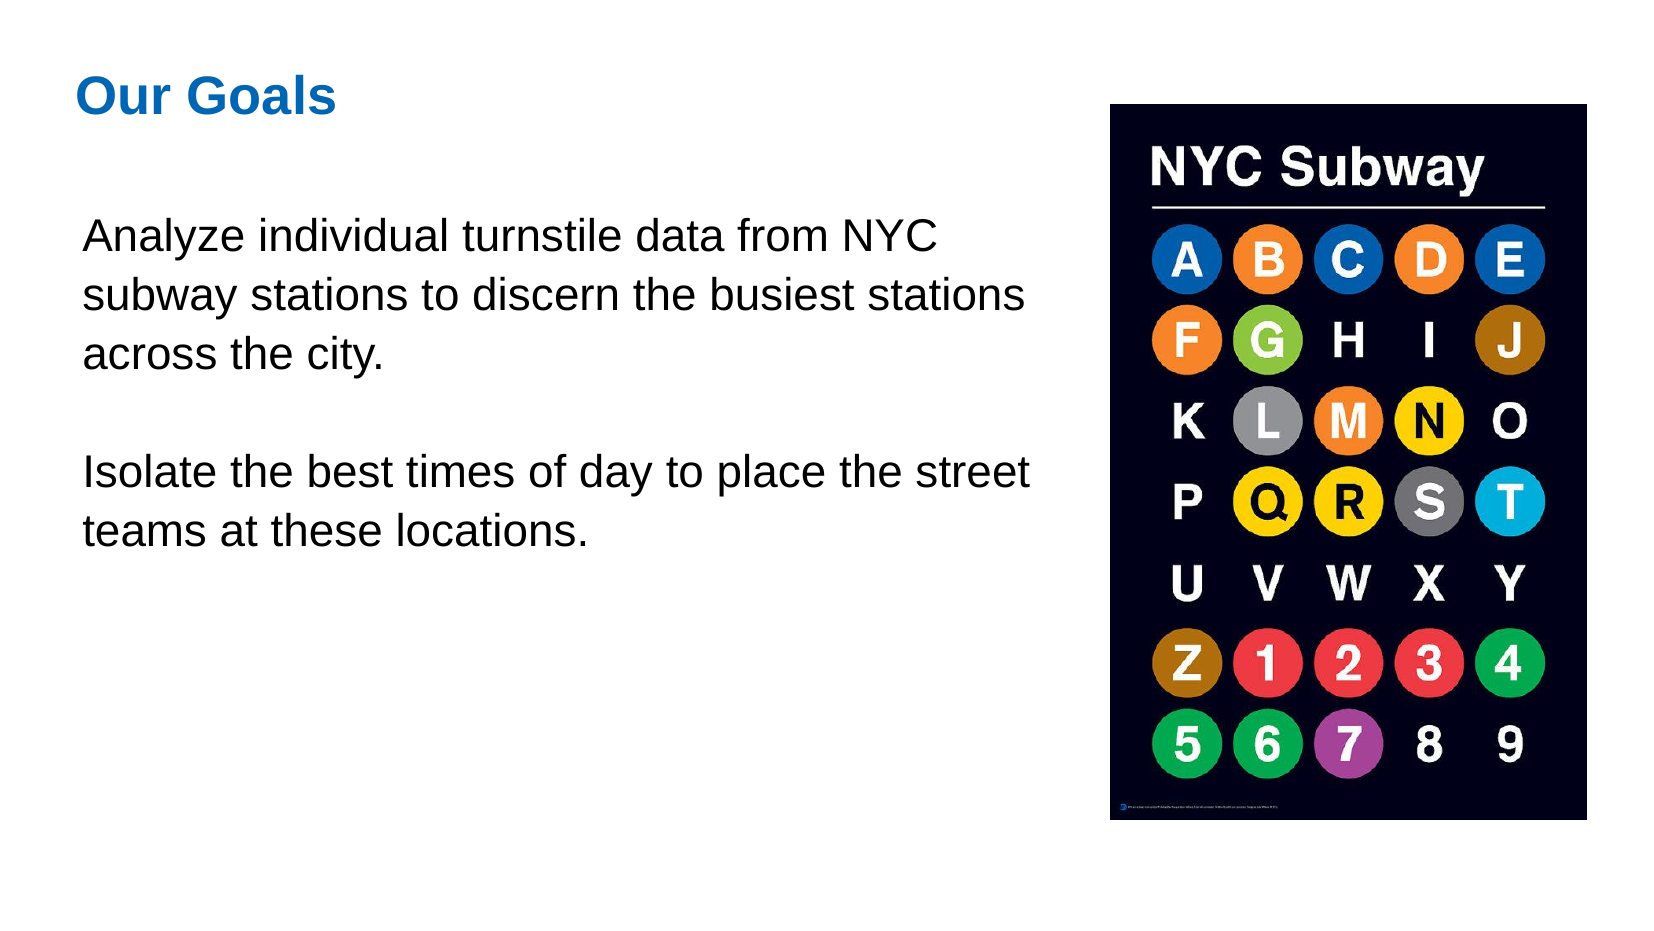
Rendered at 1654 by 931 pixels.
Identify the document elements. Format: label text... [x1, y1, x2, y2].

title Our Goals [0, 11, 466, 181]
picture [1110, 104, 1587, 820]
text_box Analyze individual turnstile data from NYC subway stations to discern the busiest stations across the city. Isolate the best times of day to place the street teams at these locations. [67, 194, 1088, 814]
